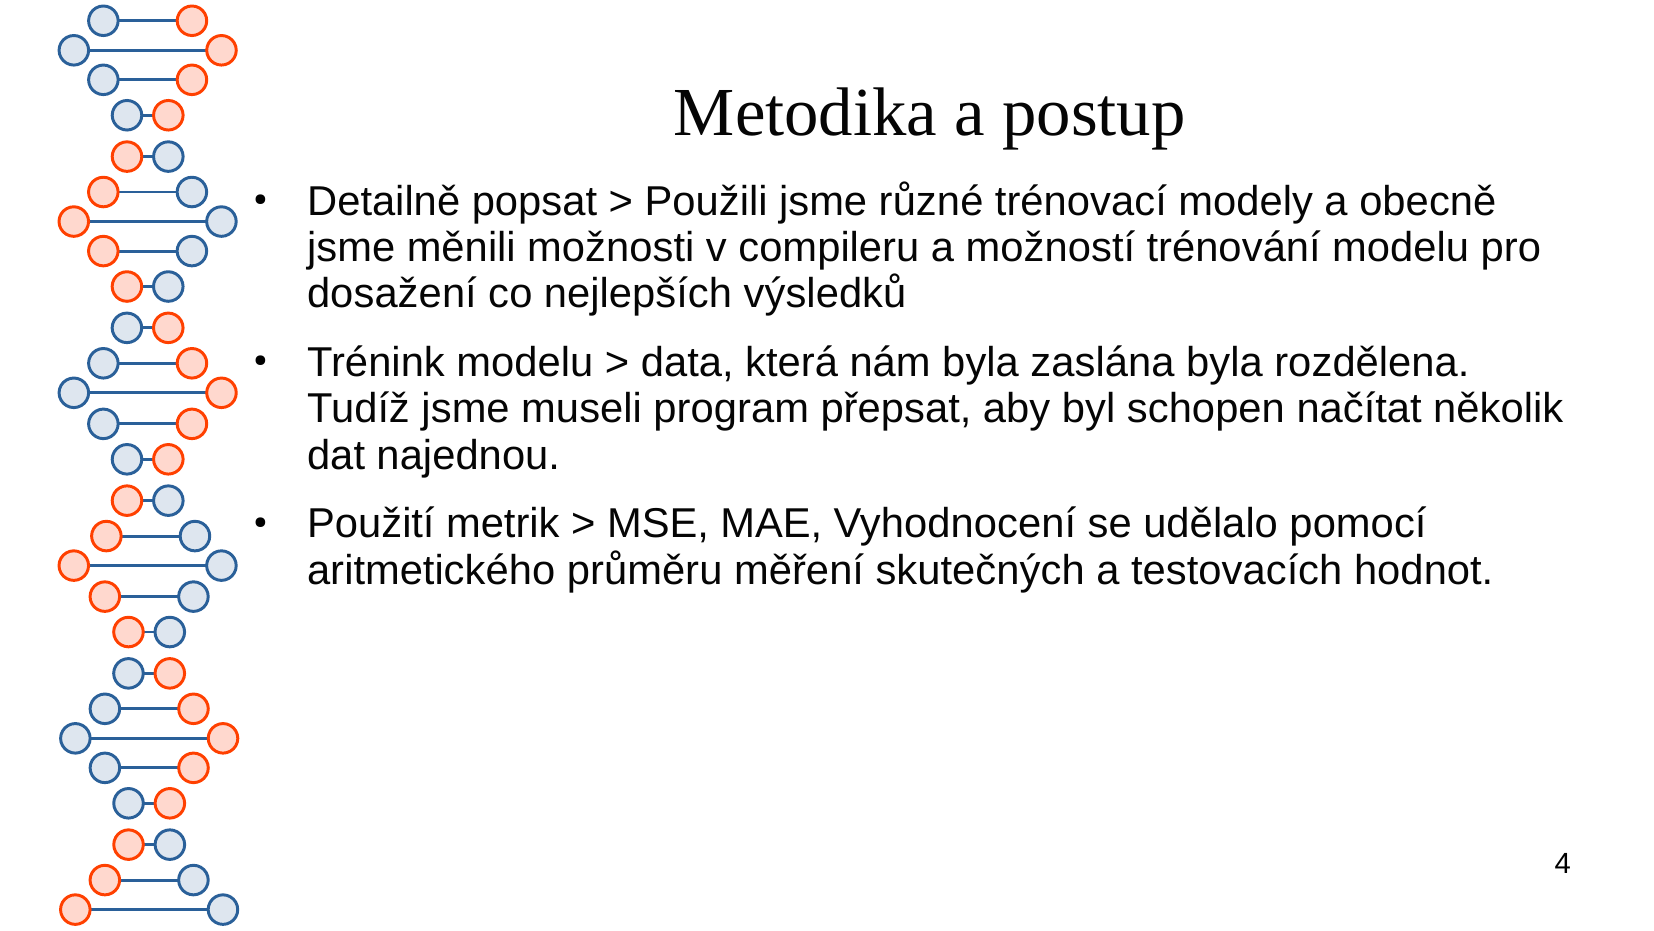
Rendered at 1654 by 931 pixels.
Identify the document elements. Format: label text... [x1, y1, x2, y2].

title Metodika a postup [265, 35, 1595, 189]
list Detailně popsat > Použili jsme různé trénovací modely a obecně jsme měnili možnosti v compileru a možností trénování modelu pro dosažení co nejlepších výsledků Trénink modelu > data, která nám byla zaslána byla rozdělena. Tudíž jsme museli program přepsat, aby byl schopen načítat několik dat najednou. Použití metrik > MSE, MAE, Vyhodnocení se udělalo pomocí aritmetického průměru měření skutečných a testovacích hodnot. [236, 177, 1565, 717]
